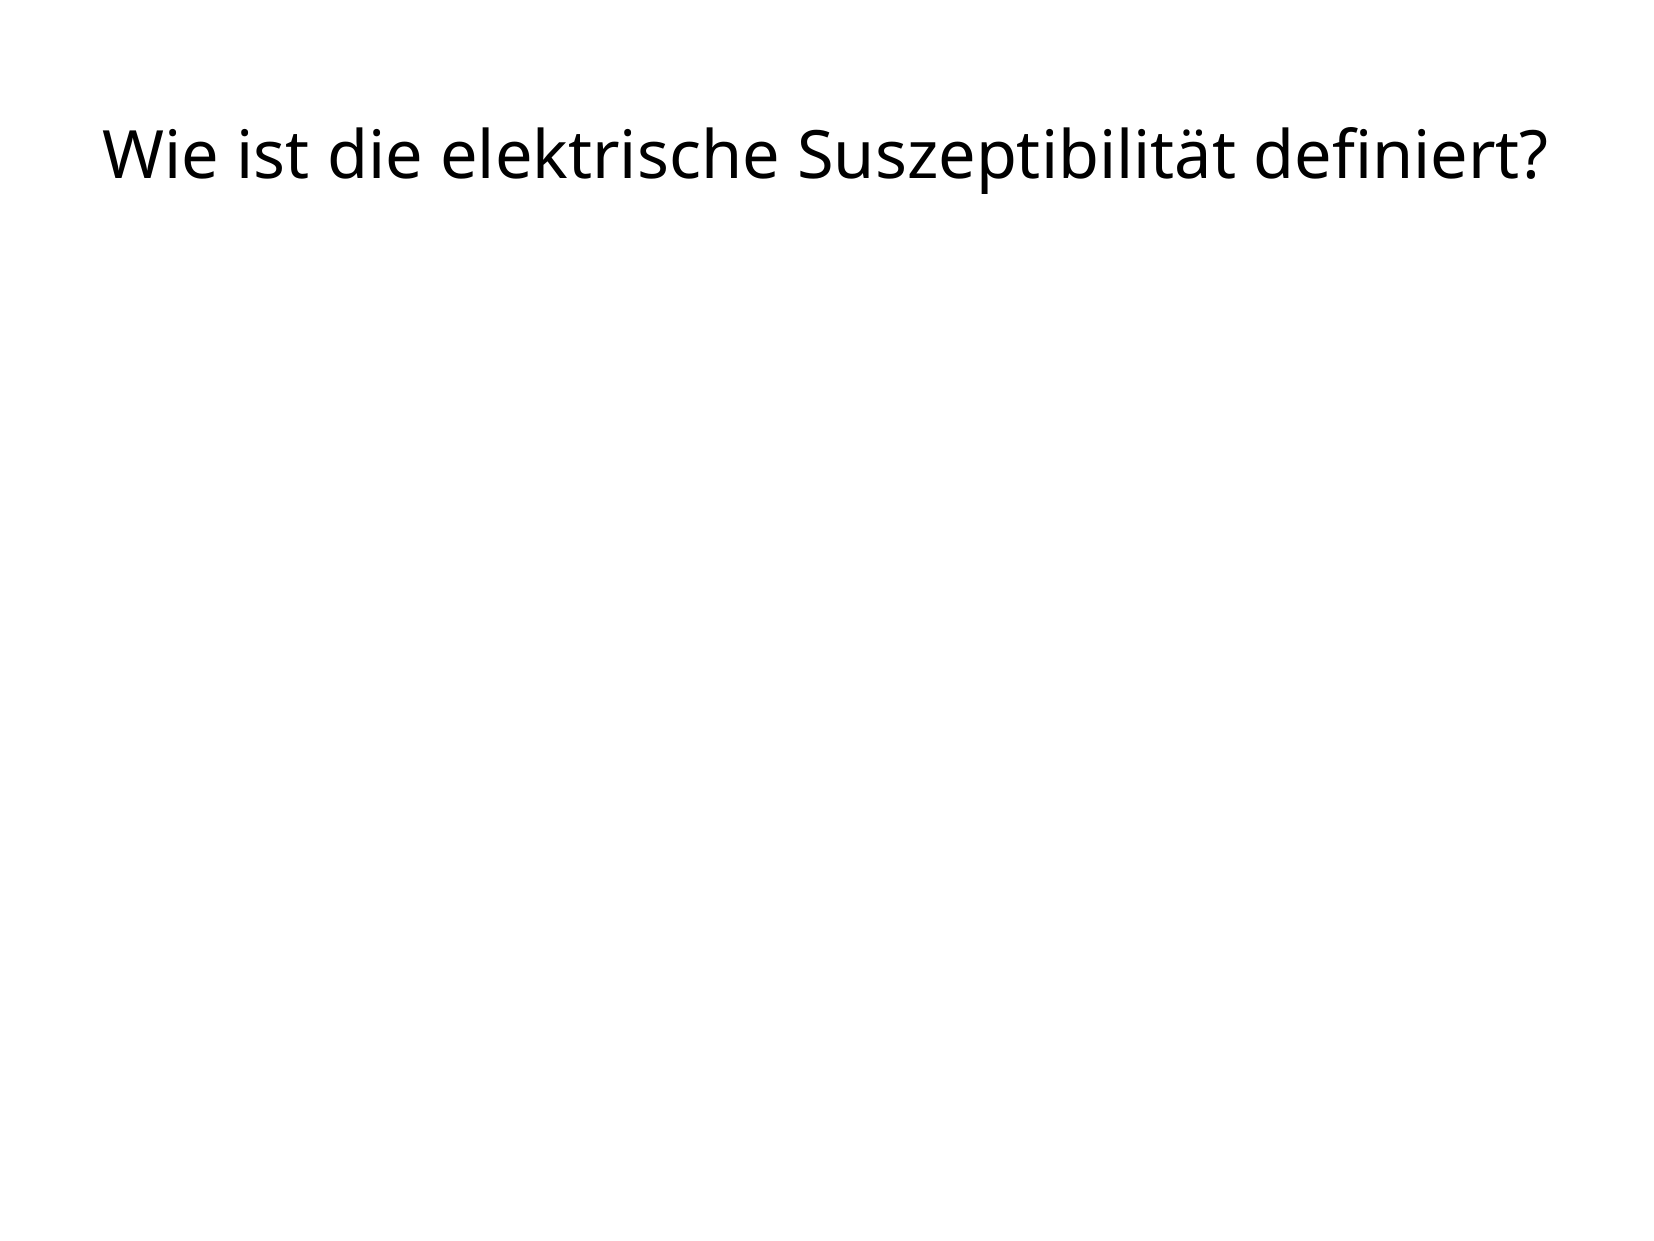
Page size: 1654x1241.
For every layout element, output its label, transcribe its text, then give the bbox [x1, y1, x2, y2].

title Wie ist die elektrische Suszeptibilität definiert? [82, 49, 1571, 257]
